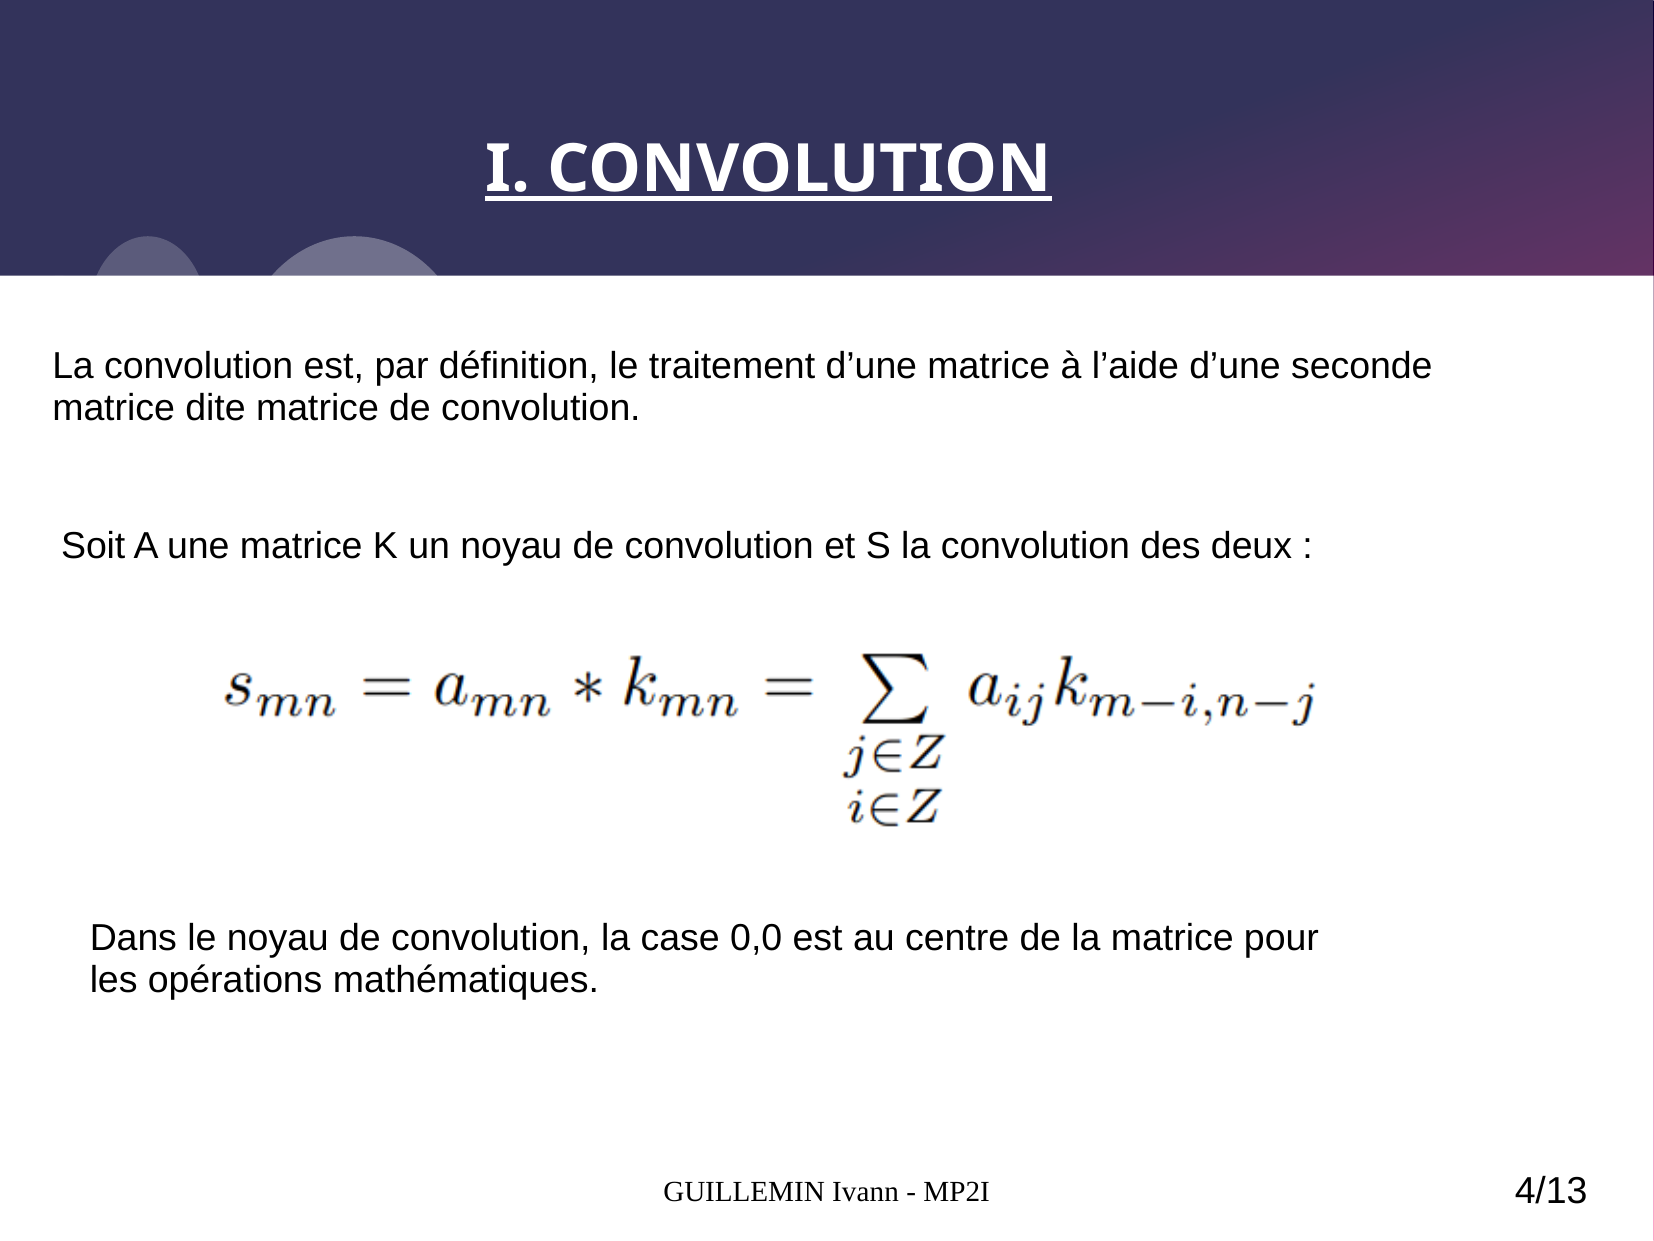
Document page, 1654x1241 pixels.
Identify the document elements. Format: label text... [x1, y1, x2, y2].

text_box Dans le noyau de convolution, la case 0,0 est au centre de la matrice pour les opérations mathématiques. [75, 909, 1351, 1051]
text_box Soit A une matrice K un noyau de convolution et S la convolution des deux : [61, 487, 1538, 689]
picture [187, 637, 1394, 842]
text_box La convolution est, par définition, le traitement d’une matrice à l’aide d’une seconde matrice dite matrice de convolution. [37, 337, 1463, 451]
text_box I. CONVOLUTION [300, 112, 1238, 195]
text_box 4/13 [1500, 1162, 1651, 1220]
